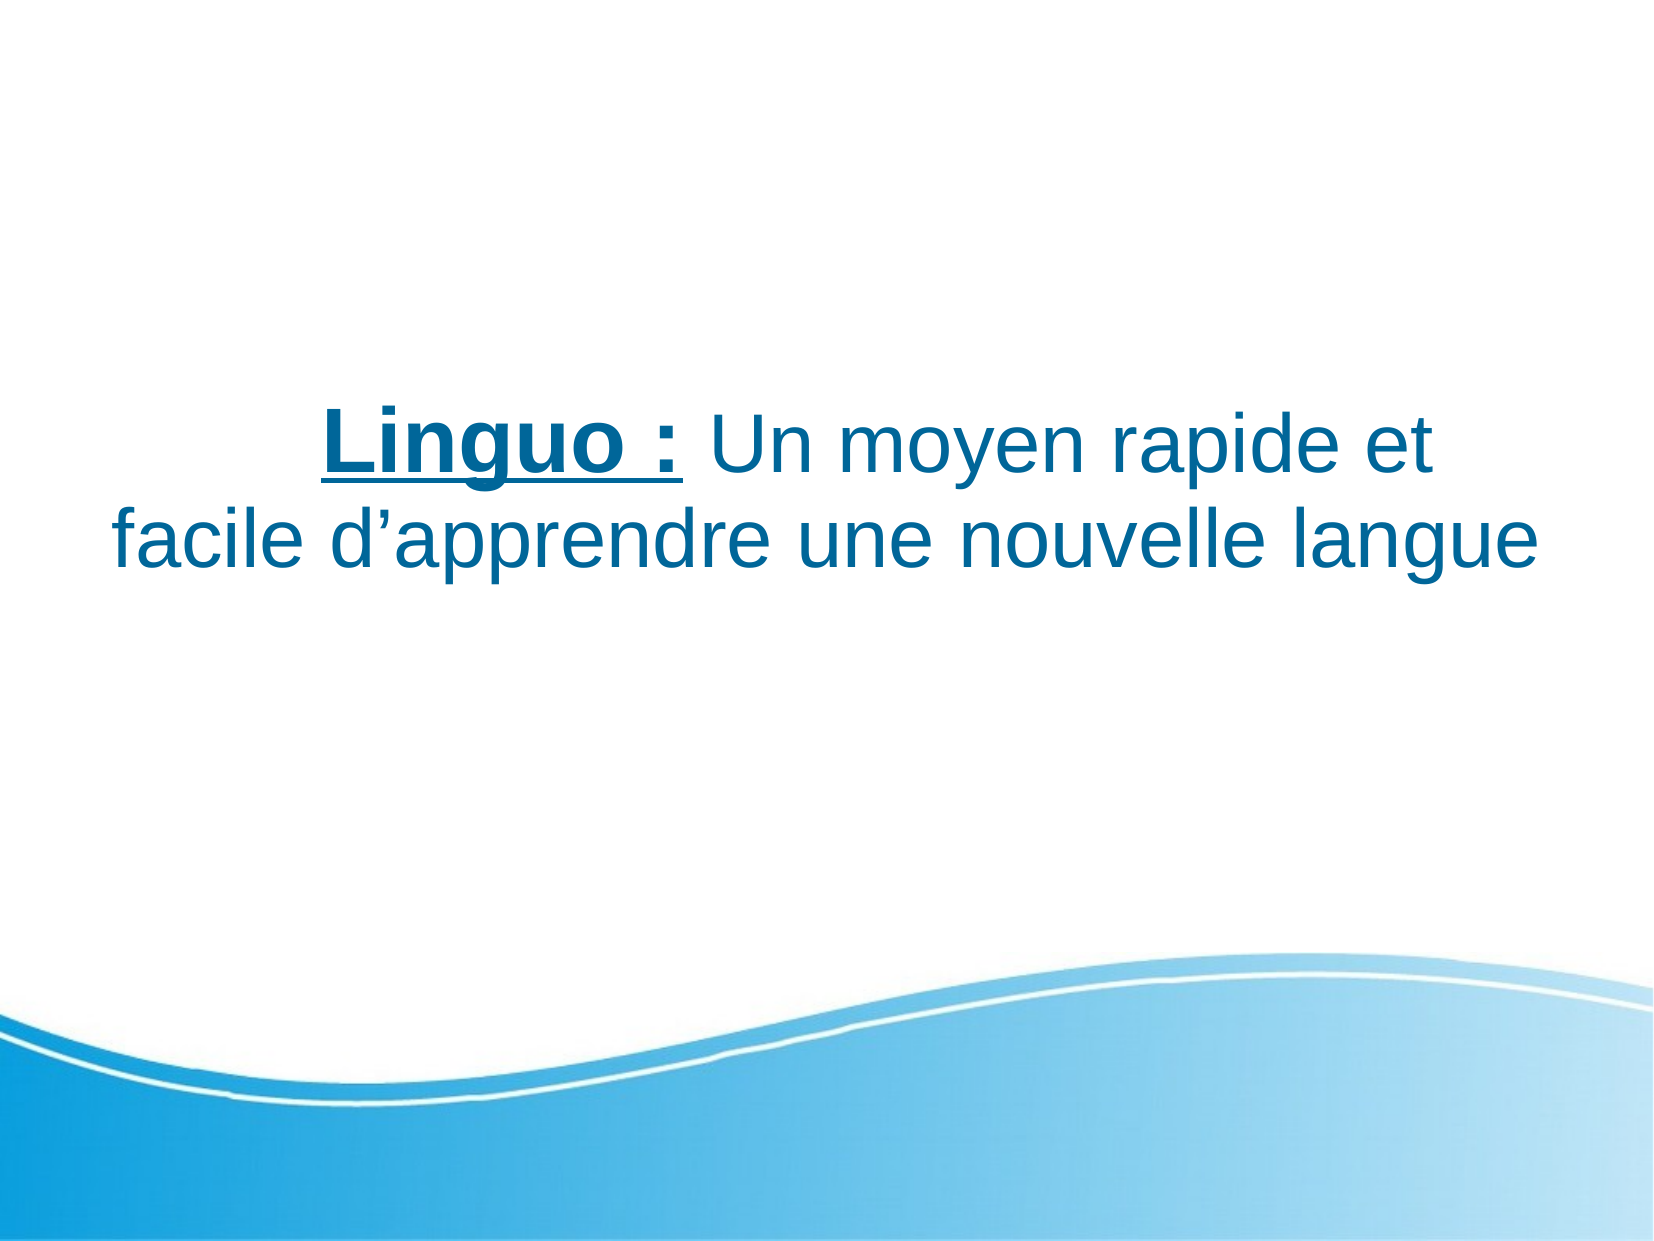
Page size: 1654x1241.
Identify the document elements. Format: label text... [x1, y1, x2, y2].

title Linguo : Un moyen rapide et facile d’apprendre une nouvelle langue [82, 384, 1571, 592]
picture [0, 952, 1654, 1241]
